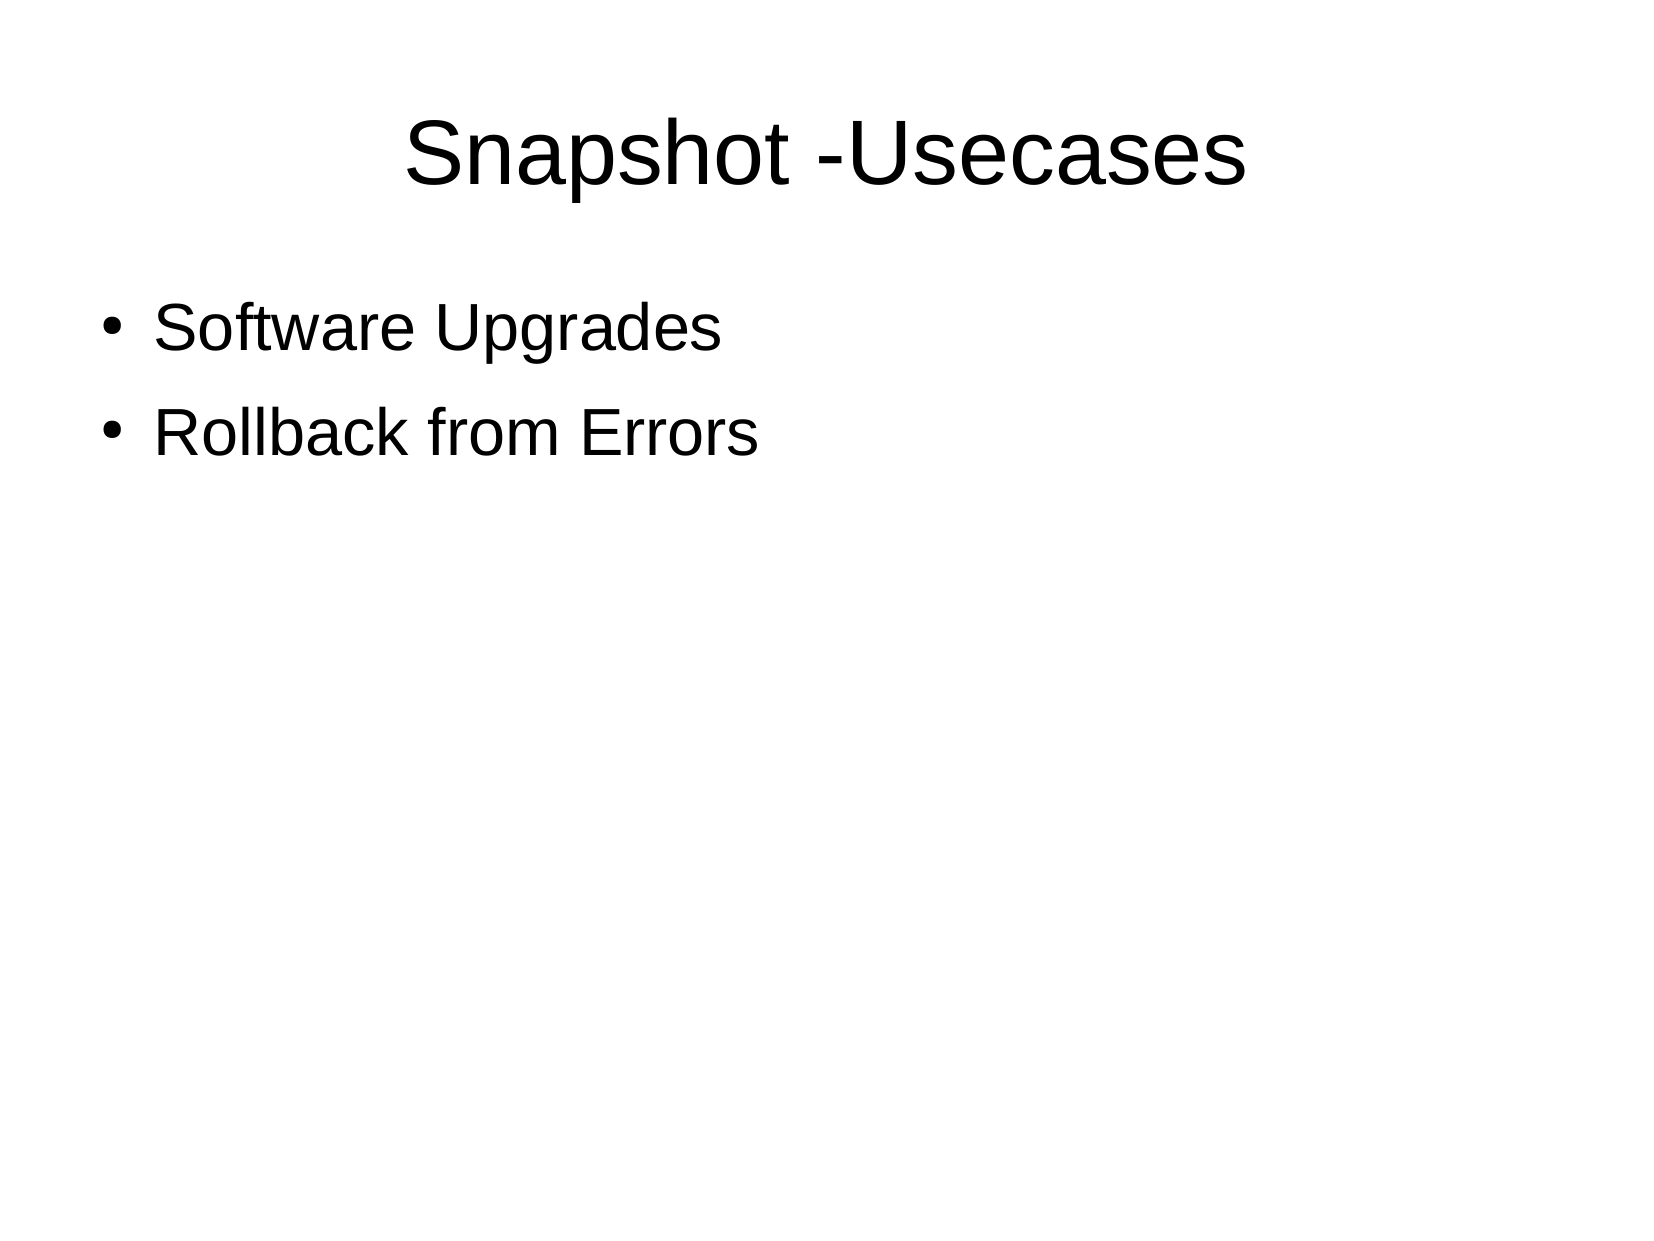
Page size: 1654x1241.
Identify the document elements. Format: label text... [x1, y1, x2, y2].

list Software Upgrades Rollback from Errors [82, 290, 1538, 1010]
title Snapshot -Usecases [82, 68, 1571, 237]
